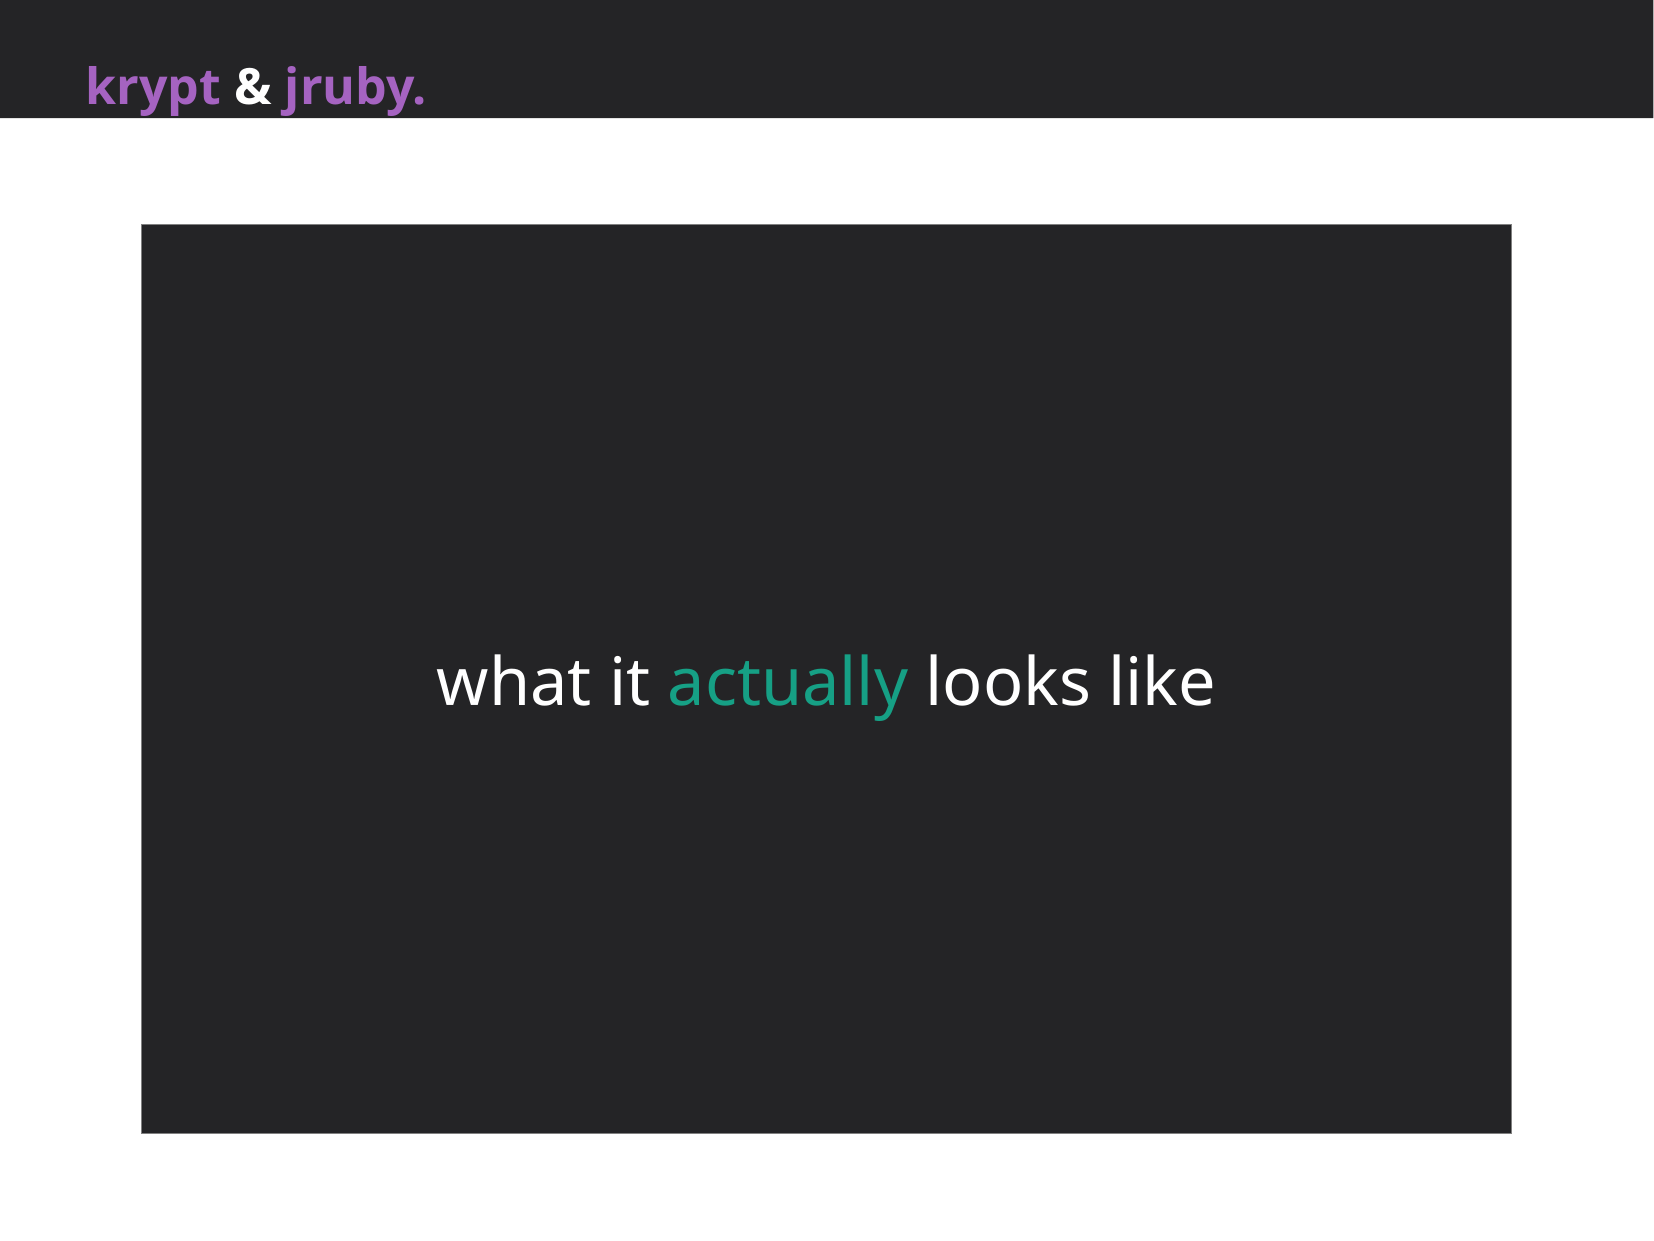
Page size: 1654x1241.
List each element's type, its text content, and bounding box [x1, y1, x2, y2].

text_box krypt & jruby. [70, 43, 1359, 119]
text_box [0, 0, 1654, 119]
text_box what it actually looks like [141, 224, 1512, 1134]
